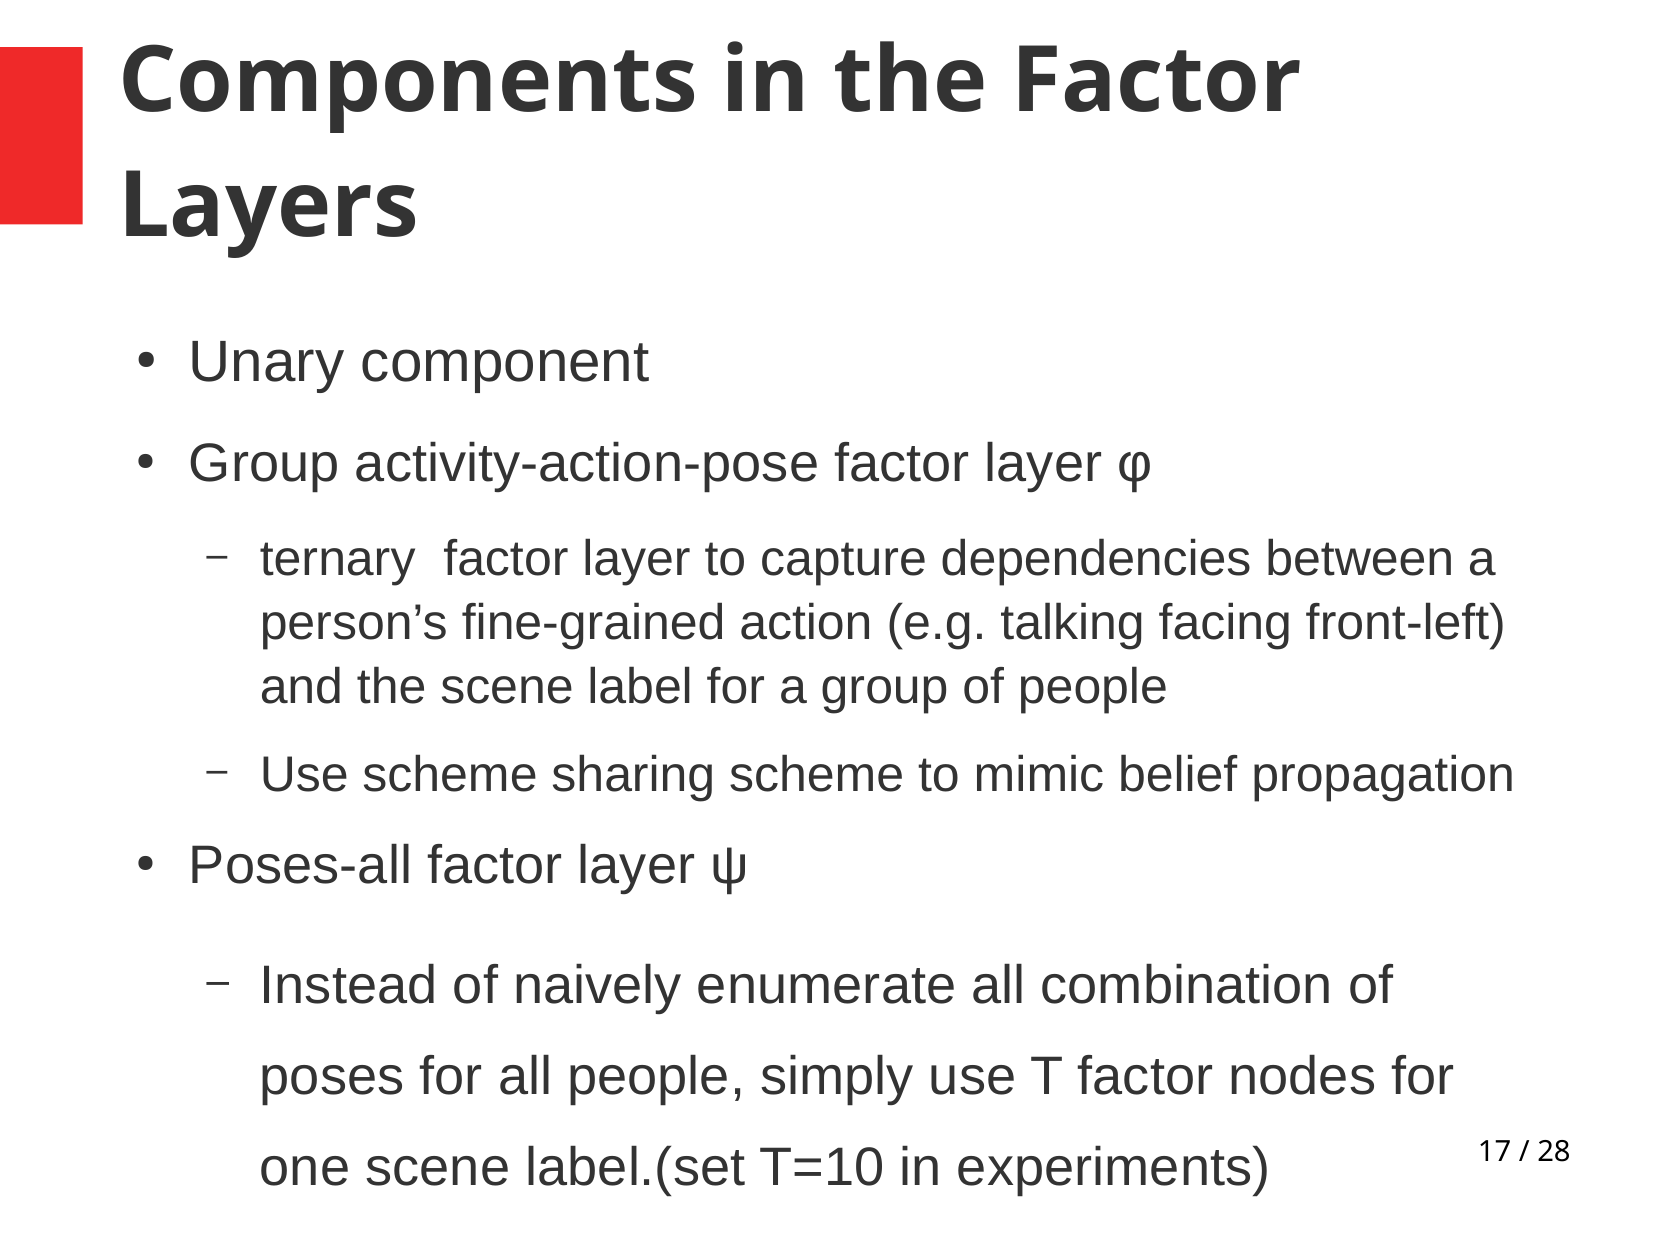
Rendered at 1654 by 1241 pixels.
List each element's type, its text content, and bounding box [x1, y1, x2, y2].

list Unary component Group activity-action-pose factor layer φ ternary factor layer to capture dependencies between a person’s fine-grained action (e.g. talking facing front-left) and the scene label for a group of people Use scheme sharing scheme to mimic belief propagation Poses-all factor layer ψ Instead of naively enumerate all combination of poses for all people, simply use T factor nodes for one scene label.(set T=10 in experiments) [118, 318, 1536, 1039]
title Components in the Factor Layers [118, 16, 1607, 260]
